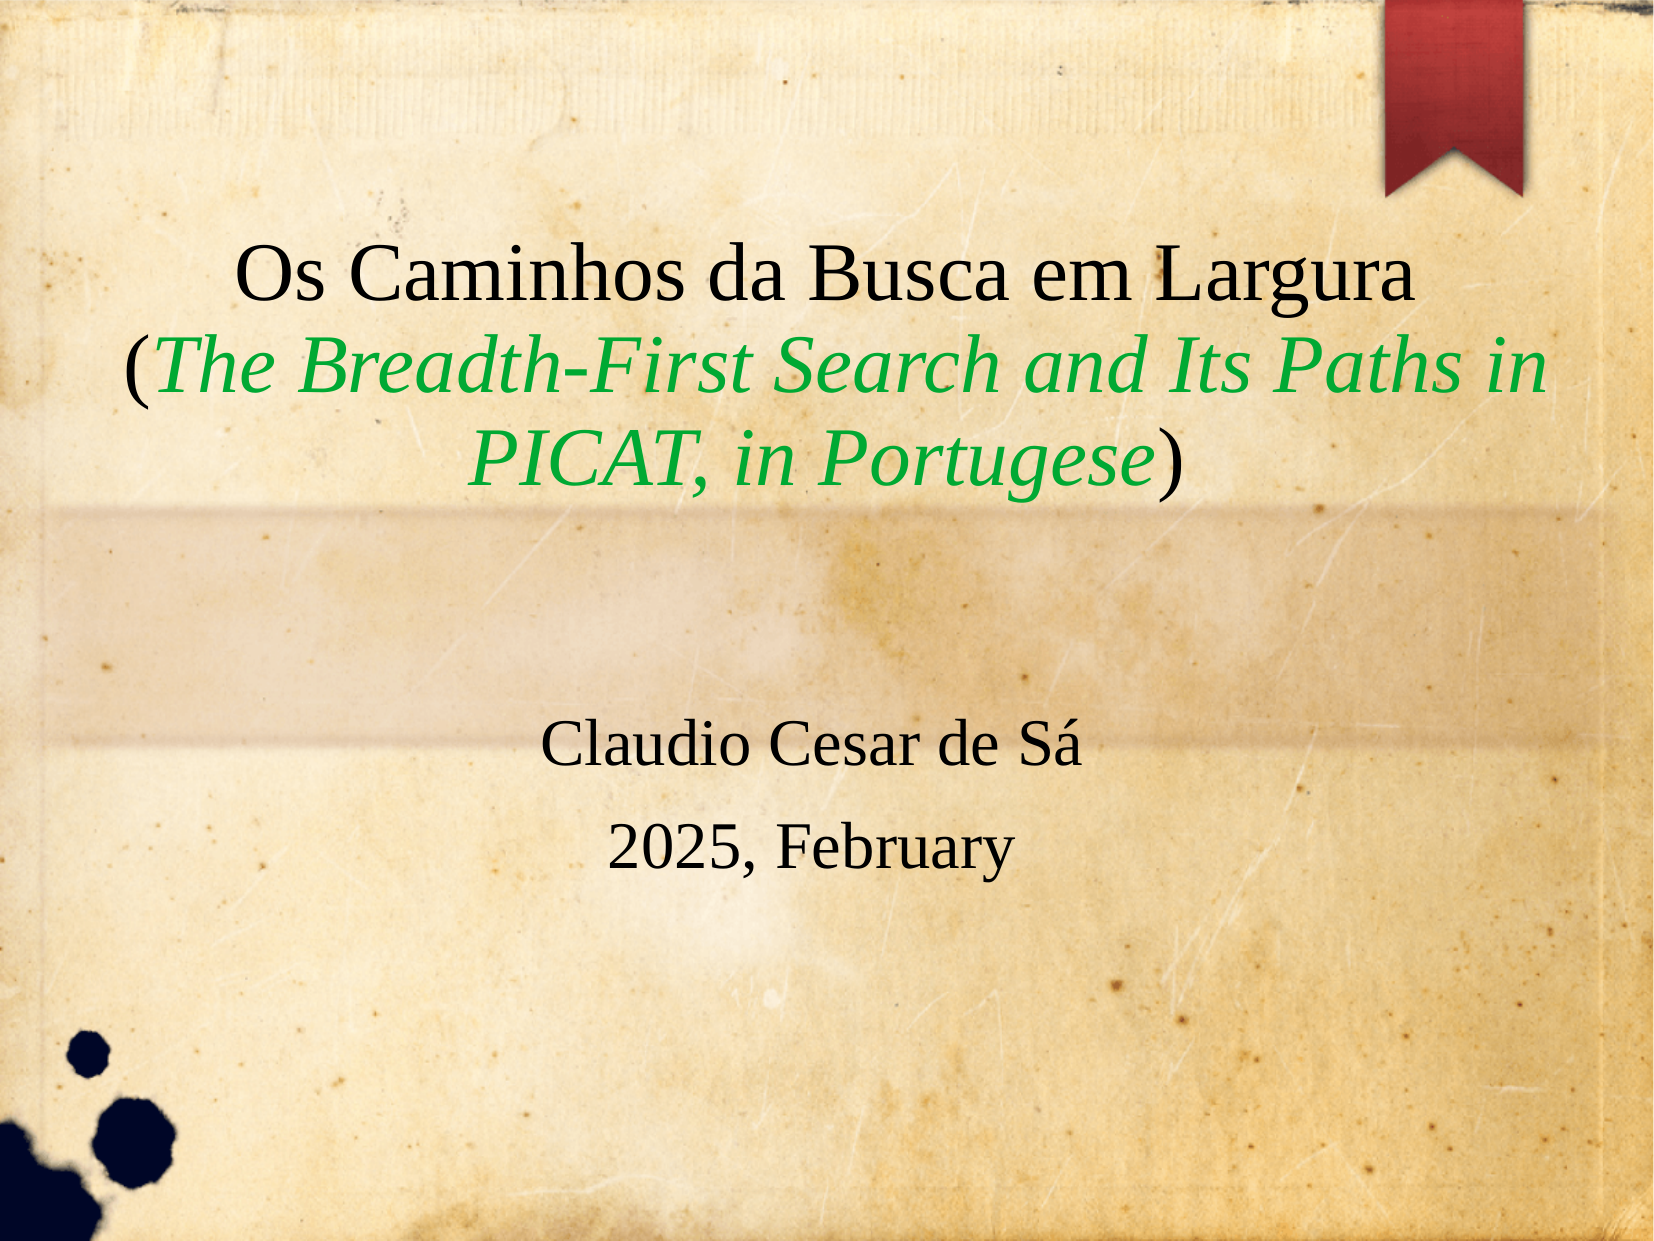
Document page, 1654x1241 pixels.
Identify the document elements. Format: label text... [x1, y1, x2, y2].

picture [0, 0, 1654, 1241]
list Claudio Cesar de Sá 2025, February [148, 705, 1406, 1105]
title Os Caminhos da Busca em Largura (The Breadth-First Search and Its Paths in PICAT, in Portugese) [82, 224, 1571, 504]
